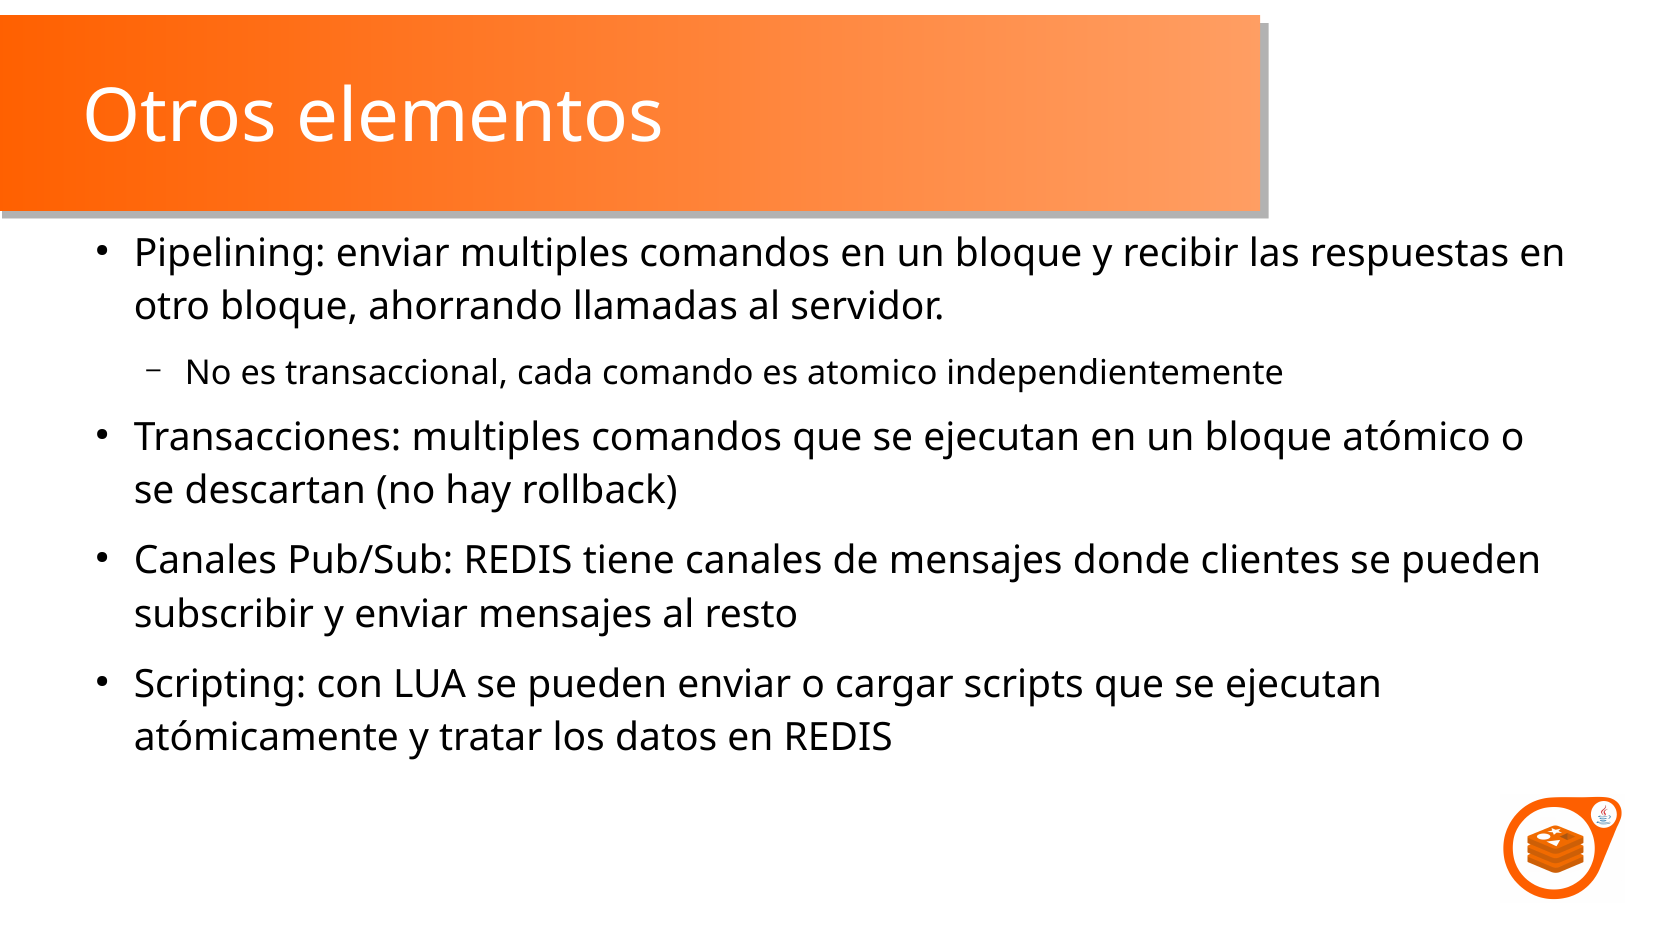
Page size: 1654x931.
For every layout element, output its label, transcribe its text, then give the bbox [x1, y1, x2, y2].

picture [1500, 794, 1625, 903]
title Otros elementos [82, 35, 1235, 189]
list Pipelining: enviar multiples comandos en un bloque y recibir las respuestas en otro bloque, ahorrando llamadas al servidor. No es transaccional, cada comando es atomico independientemente Transacciones: multiples comandos que se ejecutan en un bloque atómico o se descartan (no hay rollback) Canales Pub/Sub: REDIS tiene canales de mensajes donde clientes se pueden subscribir y enviar mensajes al resto Scripting: con LUA se pueden enviar o cargar scripts que se ejecutan atómicamente y tratar los datos en REDIS [82, 224, 1571, 764]
